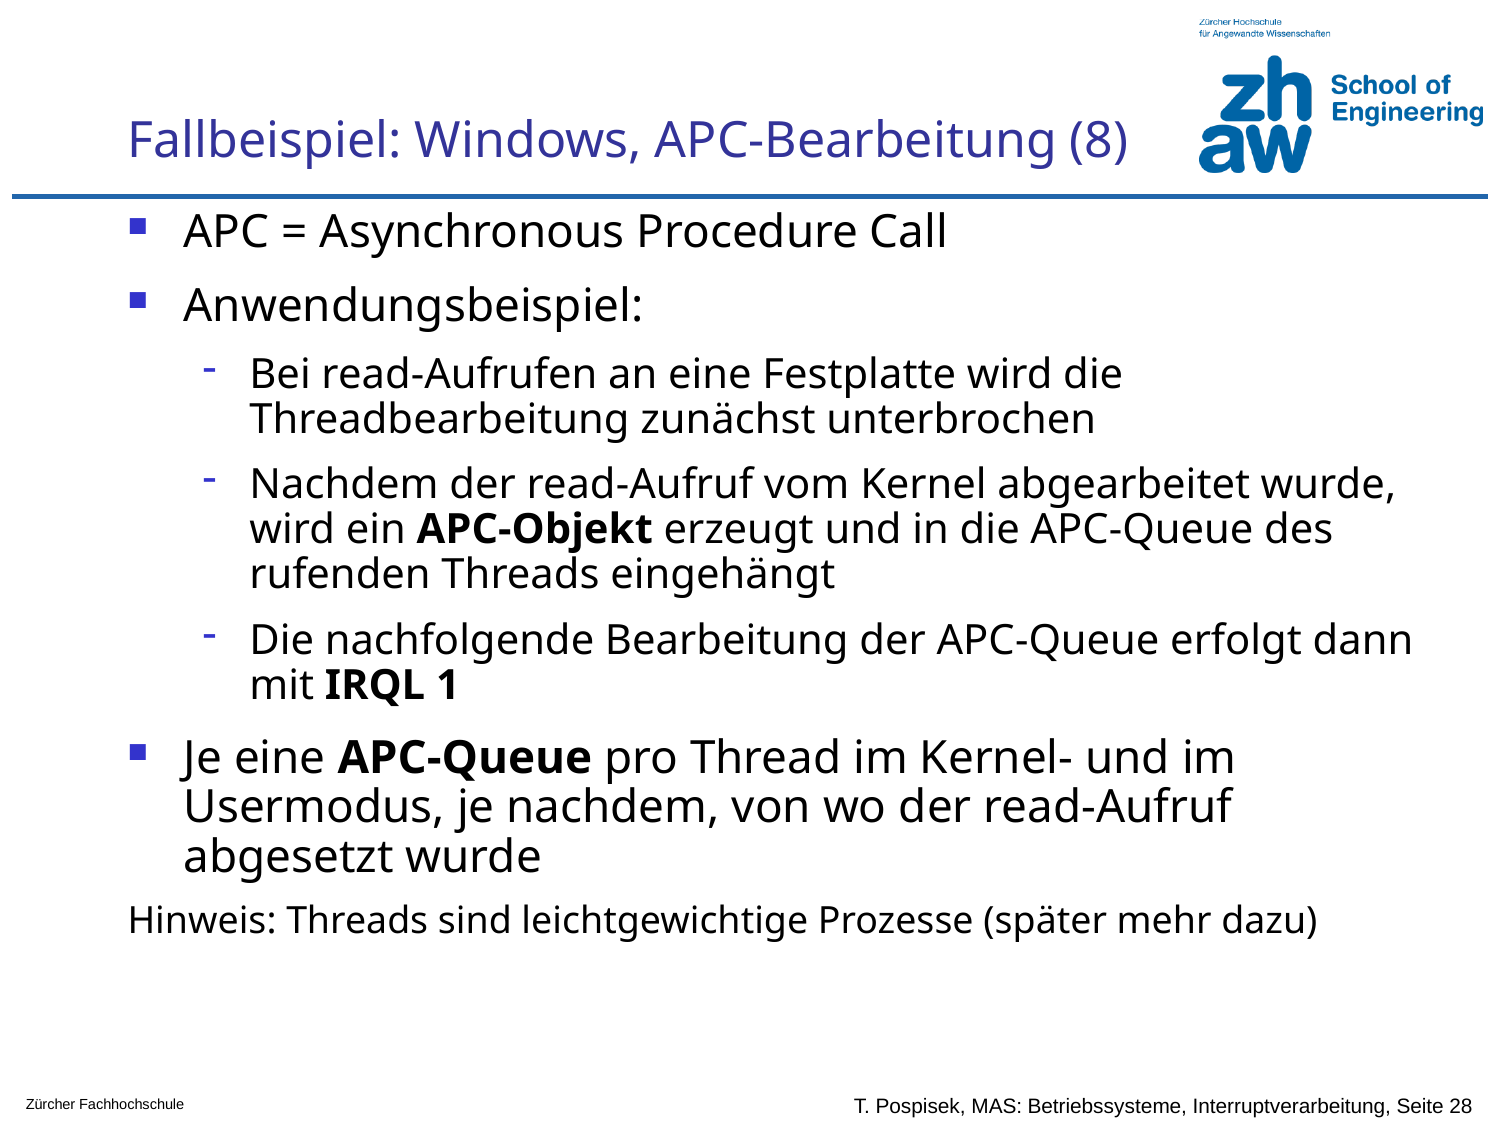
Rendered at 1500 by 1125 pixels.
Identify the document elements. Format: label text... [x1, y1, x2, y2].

picture [1199, 19, 1483, 173]
list APC = Asynchronous Procedure Call Anwendungsbeispiel: Bei read-Aufrufen an eine Festplatte wird die Threadbearbeitung zunächst unterbrochen Nachdem der read-Aufruf vom Kernel abgearbeitet wurde, wird ein APC-Objekt erzeugt und in die APC-Queue des rufenden Threads eingehängt Die nachfolgende Bearbeitung der APC-Queue erfolgt dann mit IRQL 1 Je eine APC-Queue pro Thread im Kernel- und im Usermodus, je nachdem, von wo der read-Aufruf abgesetzt wurde Hinweis: Threads sind leichtgewichtige Prozesse (später mehr dazu) [112, 200, 1430, 905]
title Fallbeispiel: Windows, APC-Bearbeitung (8) [112, 50, 1182, 175]
